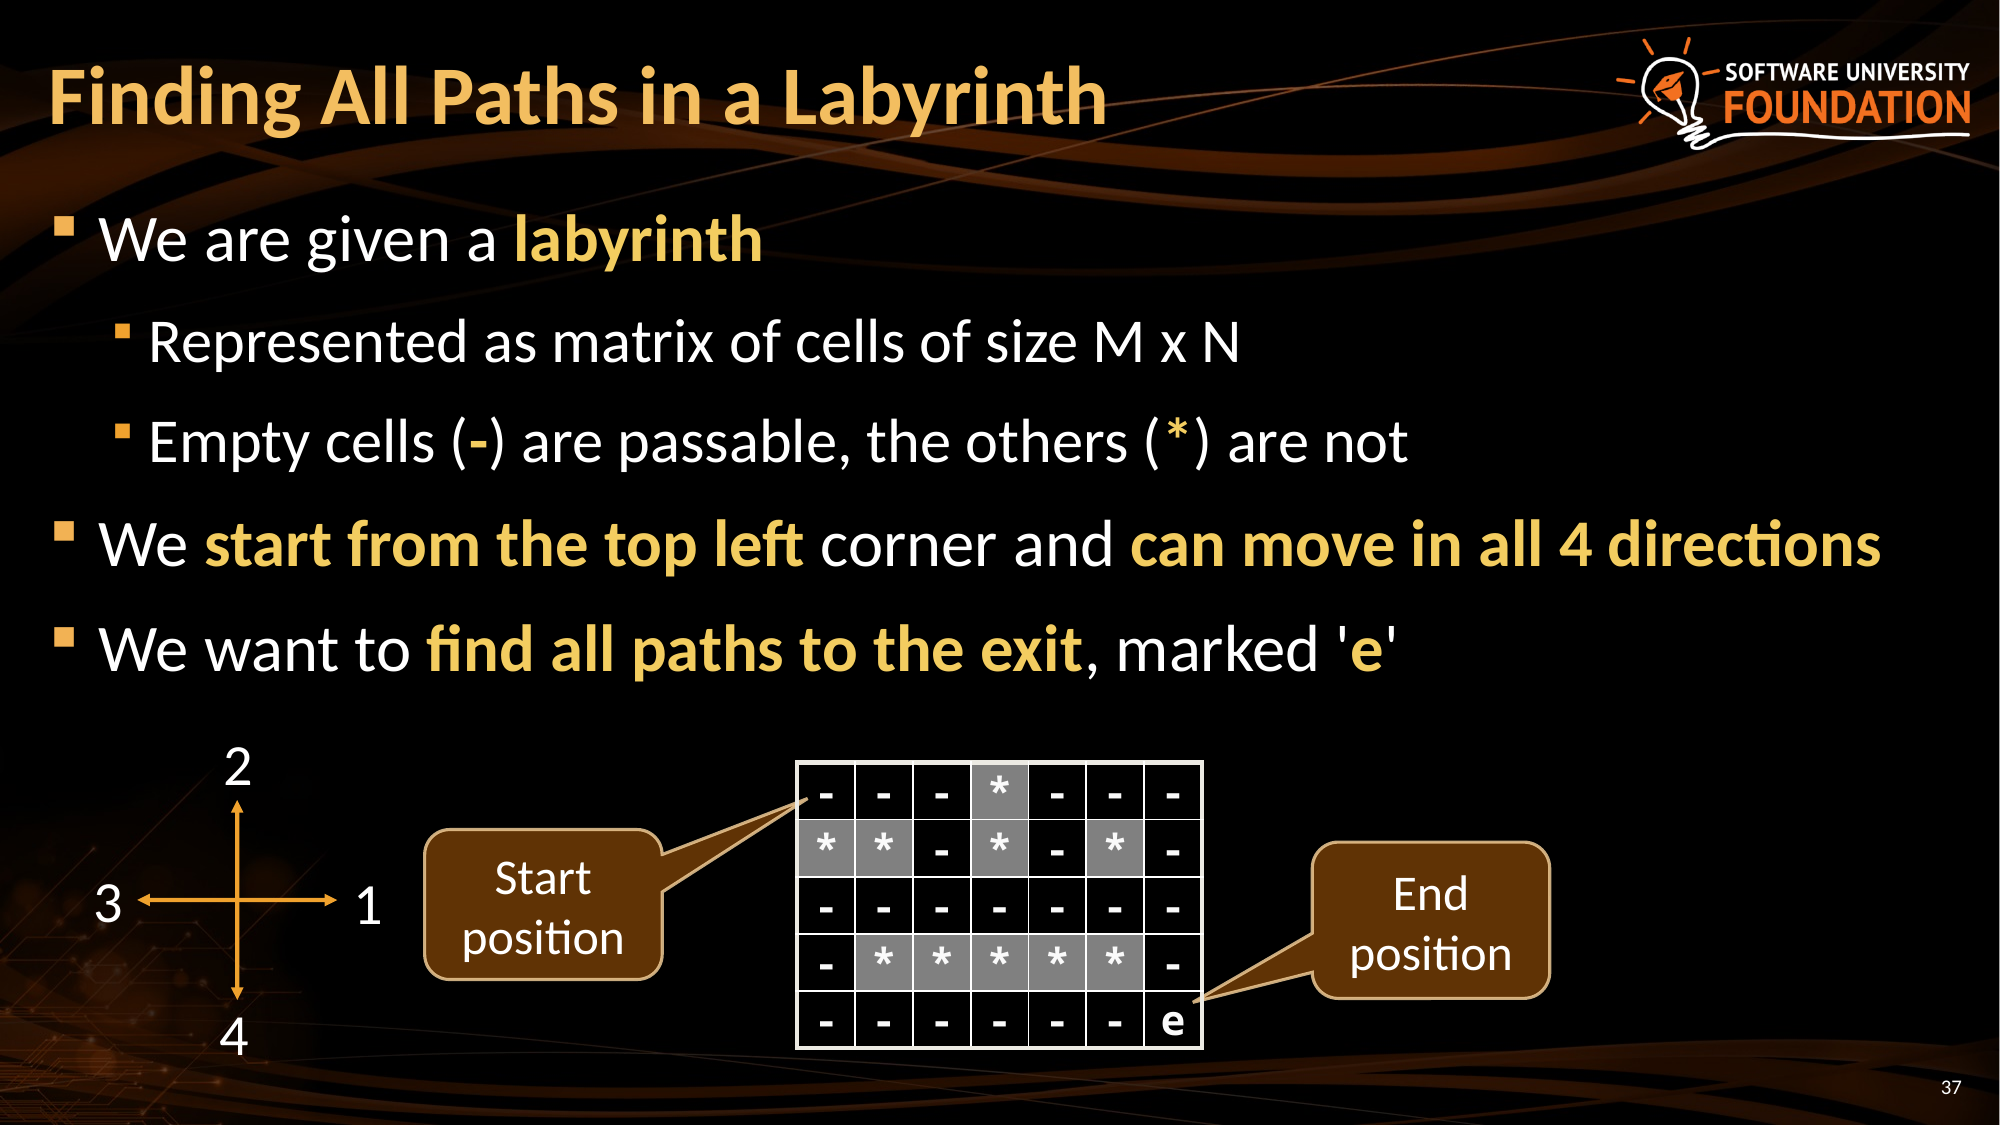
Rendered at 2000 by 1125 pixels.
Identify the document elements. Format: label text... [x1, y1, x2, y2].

table_header - [856, 765, 912, 819]
table_cell - [914, 820, 970, 876]
table_header - [1029, 765, 1085, 819]
table_header - [799, 765, 854, 819]
list We are given a labyrinth Represented as matrix of cells of size M x N Empty cells (-) are passable, the others (*) are not We start from the top left corner and can move in all 4 directions We want to find all paths to the exit, marked 'e' [31, 188, 1968, 1103]
table_cell - [1029, 820, 1085, 876]
table_cell - [914, 878, 970, 933]
table_cell - [1145, 935, 1200, 990]
text_box Start position [424, 803, 795, 980]
picture [0, 0, 2000, 1125]
table_header - [1145, 765, 1200, 819]
table_cell - [856, 878, 912, 933]
table_cell - [972, 878, 1028, 933]
text_box 3 [78, 856, 140, 942]
table_cell * [799, 820, 854, 876]
table_cell * [972, 935, 1028, 990]
table_cell - [856, 992, 912, 1046]
table_cell - [1029, 992, 1085, 1046]
table_header - [914, 765, 970, 819]
table_cell * [972, 820, 1028, 876]
table_cell - [1145, 878, 1200, 933]
title Finding All Paths in a Labyrinth [30, 6, 1602, 189]
table_cell * [1087, 935, 1143, 990]
table_cell * [856, 935, 912, 990]
table_cell - [1087, 992, 1143, 1046]
table_cell e [1145, 992, 1200, 1046]
table_cell - [1145, 820, 1200, 876]
table_cell - [914, 992, 970, 1046]
table_header - [1087, 765, 1143, 819]
table_cell - [799, 935, 854, 990]
table_cell - [1087, 878, 1143, 933]
table_cell * [1029, 935, 1085, 990]
table_cell - [799, 878, 854, 933]
text_box 4 [205, 989, 265, 1075]
table_cell - [799, 992, 854, 1046]
table_cell - [972, 992, 1028, 1046]
table_cell * [1087, 820, 1143, 876]
table_header * [972, 765, 1028, 819]
table_cell * [914, 935, 970, 990]
text_box End position [1204, 842, 1550, 1000]
table_cell - [1029, 878, 1085, 933]
text_box 1 [339, 858, 400, 944]
text_box 2 [208, 720, 269, 805]
table_cell * [856, 820, 912, 876]
